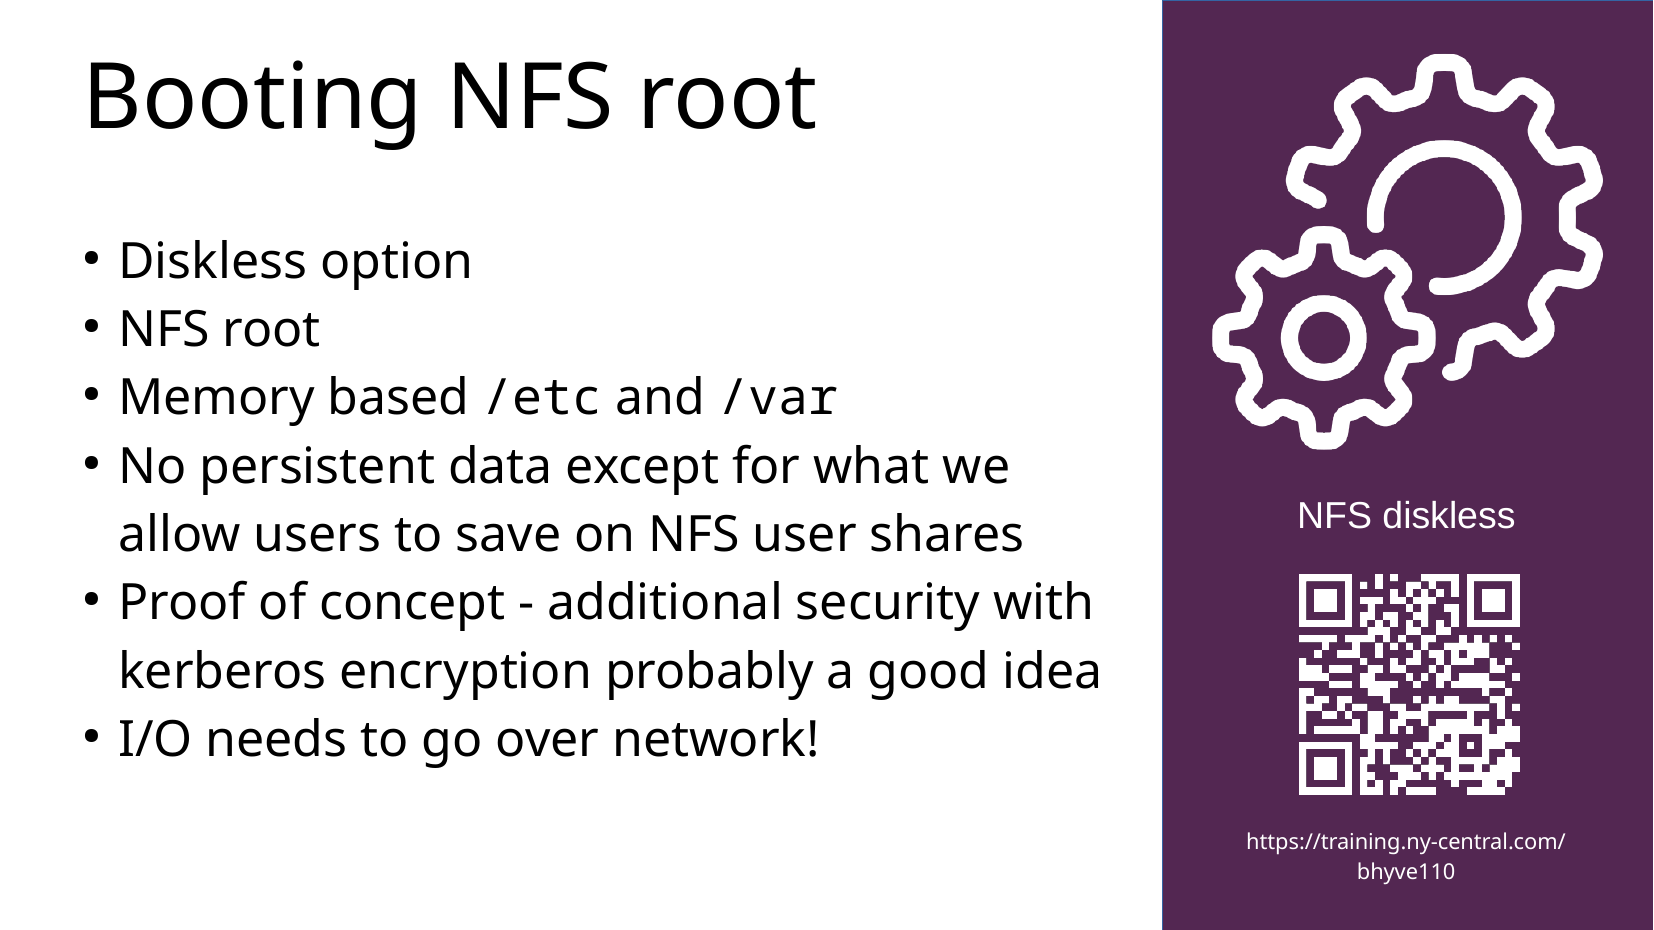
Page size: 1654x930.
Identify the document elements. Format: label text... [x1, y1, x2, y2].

text_box [1162, 0, 1653, 930]
subtitle Diskless option NFS root Memory based /etc and /var No persistent data except for what we allow users to save on NFS user shares Proof of concept - additional security with kerberos encryption probably a good idea I/O needs to go over network! [82, 224, 1126, 862]
picture [1268, 543, 1550, 826]
text_box NFS diskless [1200, 487, 1613, 638]
title Booting NFS root [82, 37, 1571, 150]
picture [1200, 45, 1613, 458]
text_box https://training.ny-central.com/bhyve110 [1200, 819, 1613, 930]
